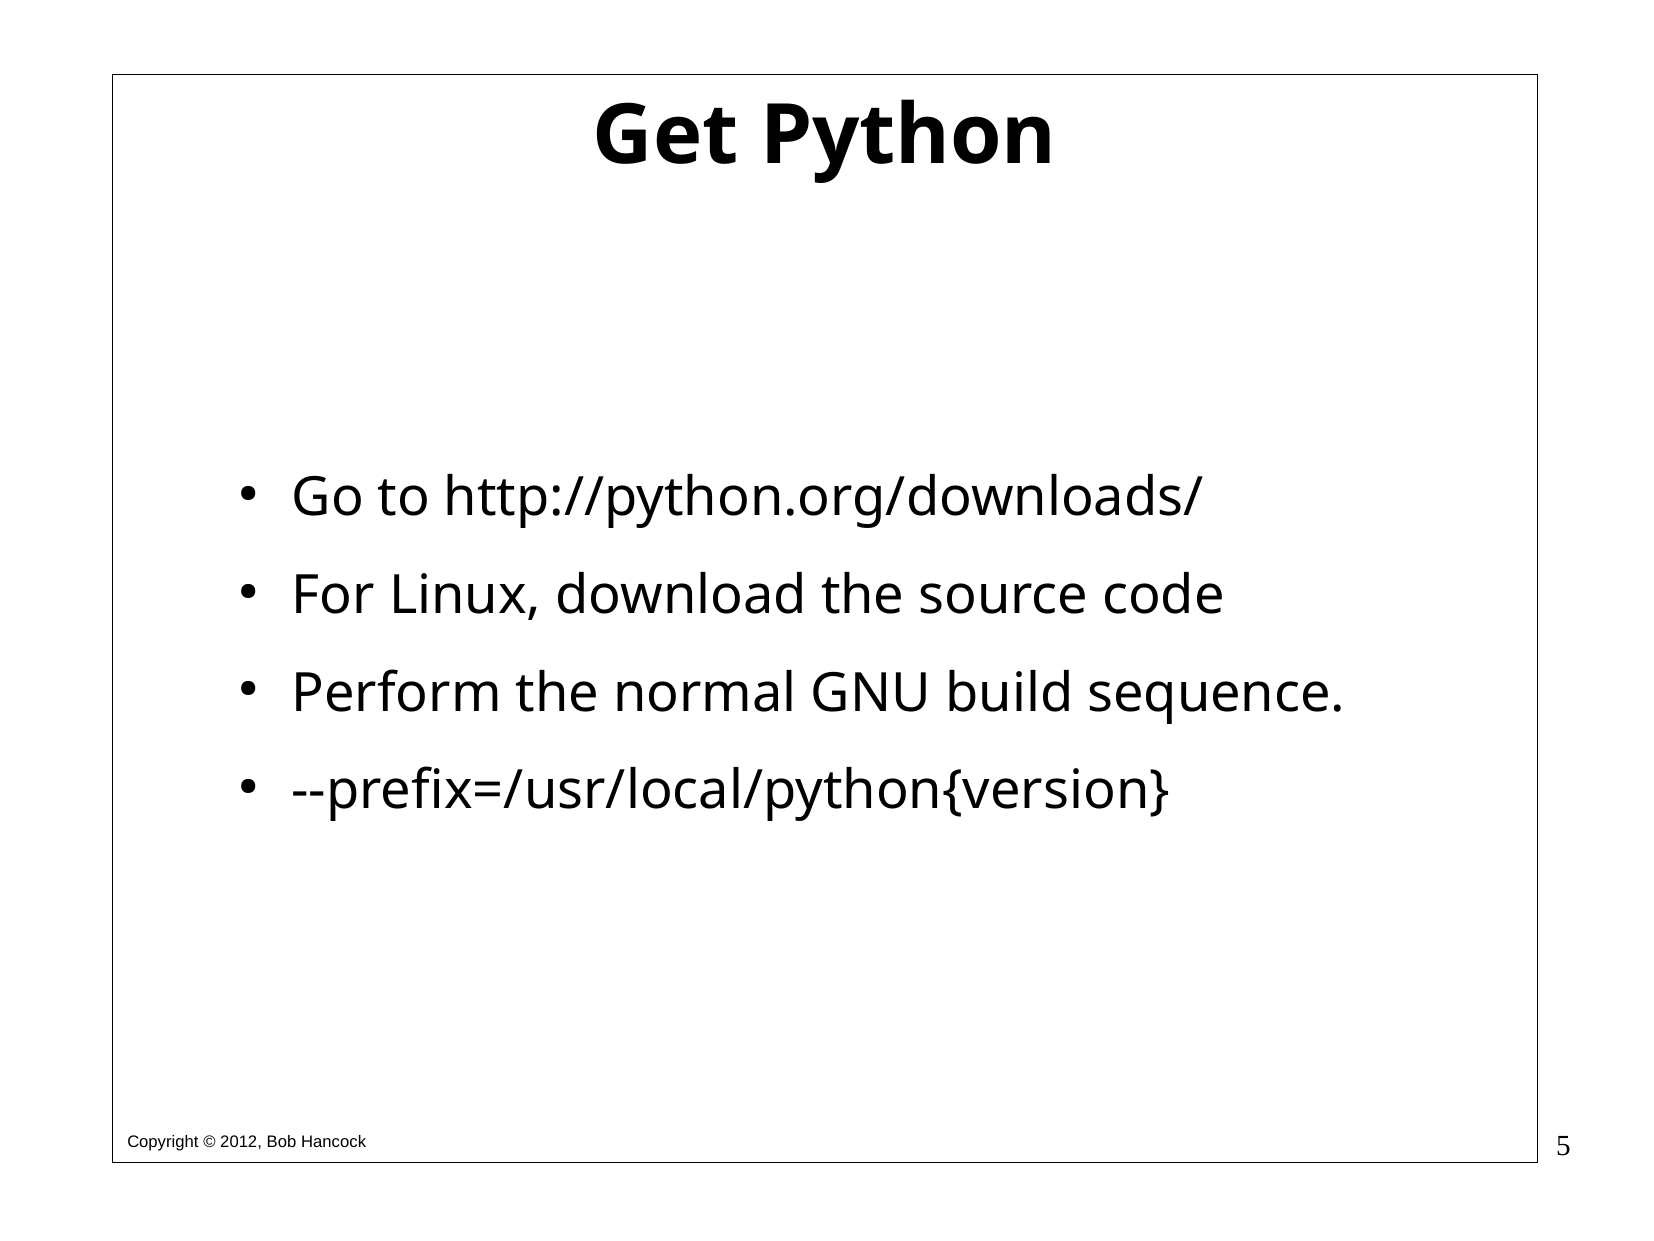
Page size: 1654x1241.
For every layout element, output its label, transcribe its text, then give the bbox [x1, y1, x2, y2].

title Get Python [112, 75, 1538, 188]
list Go to http://python.org/downloads/ For Linux, download the source code Perform the normal GNU build sequence. --prefix=/usr/local/python{version} [150, 262, 1501, 1126]
text_box Copyright © 2012, Bob Hancock [112, 1125, 382, 1159]
